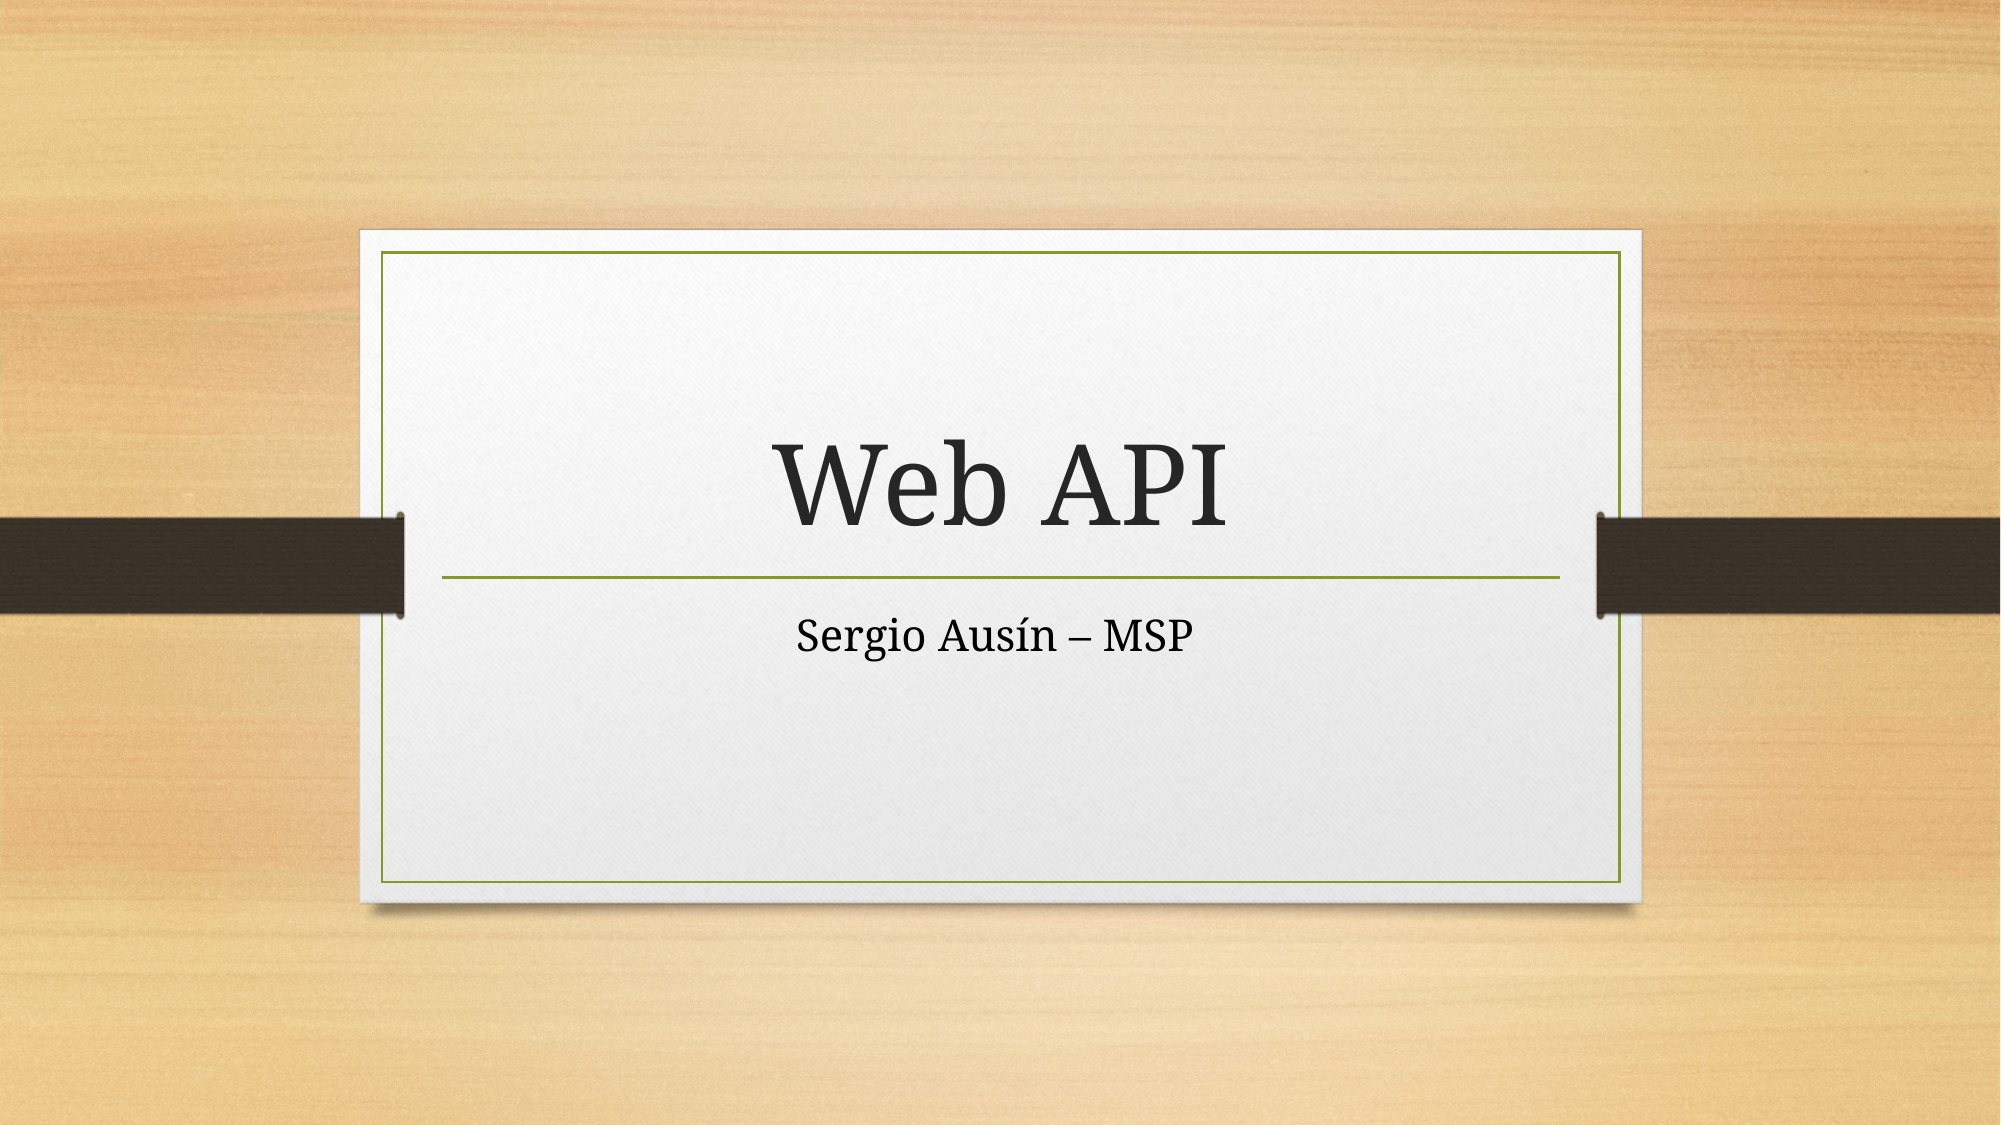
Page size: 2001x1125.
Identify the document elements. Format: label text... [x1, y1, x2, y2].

title Web API [441, 306, 1560, 556]
subtitle Sergio Ausín – MSP [441, 600, 1560, 817]
